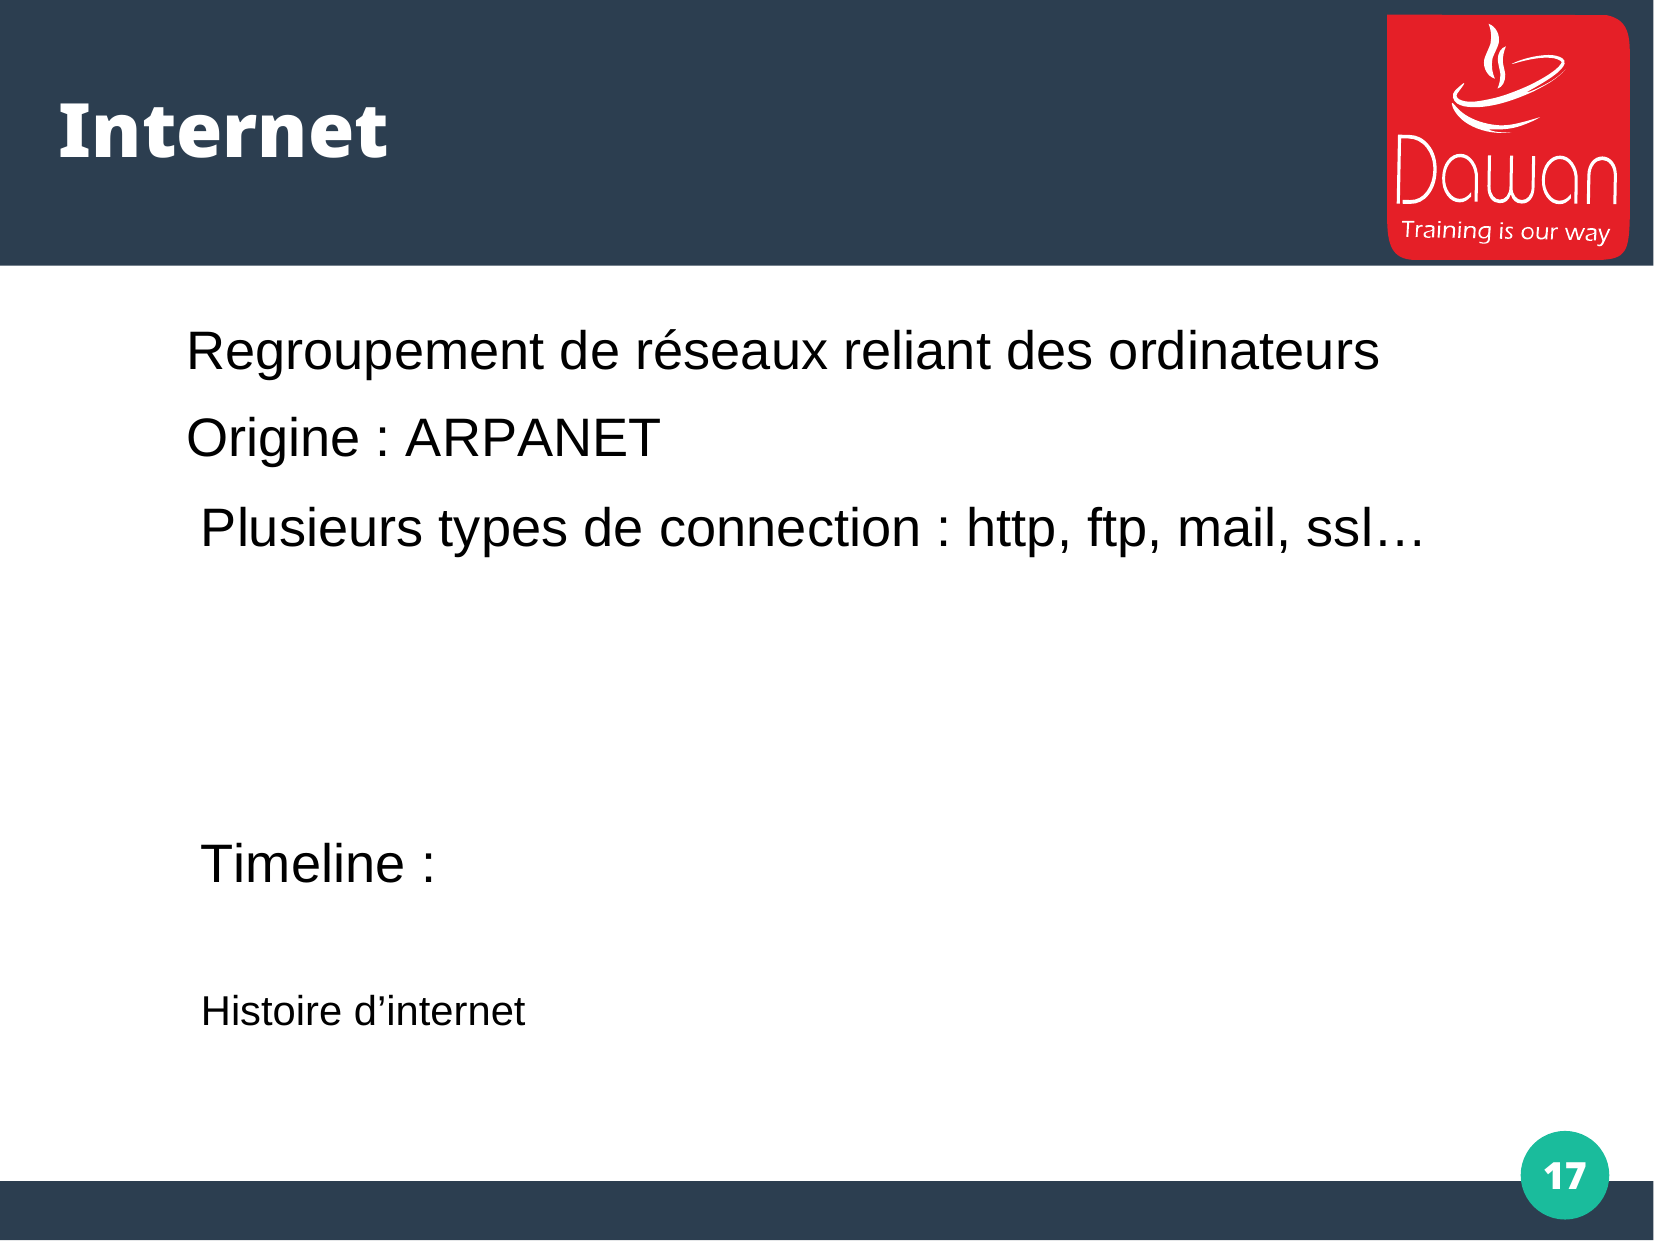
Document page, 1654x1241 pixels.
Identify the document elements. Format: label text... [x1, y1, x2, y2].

title Internet [59, 49, 1387, 207]
picture [1387, 14, 1630, 260]
list Regroupement de réseaux reliant des ordinateurs Origine : ARPANET Plusieurs types de connection : http, ftp, mail, ssl… Timeline : Histoire d’internet [59, 324, 1595, 1152]
